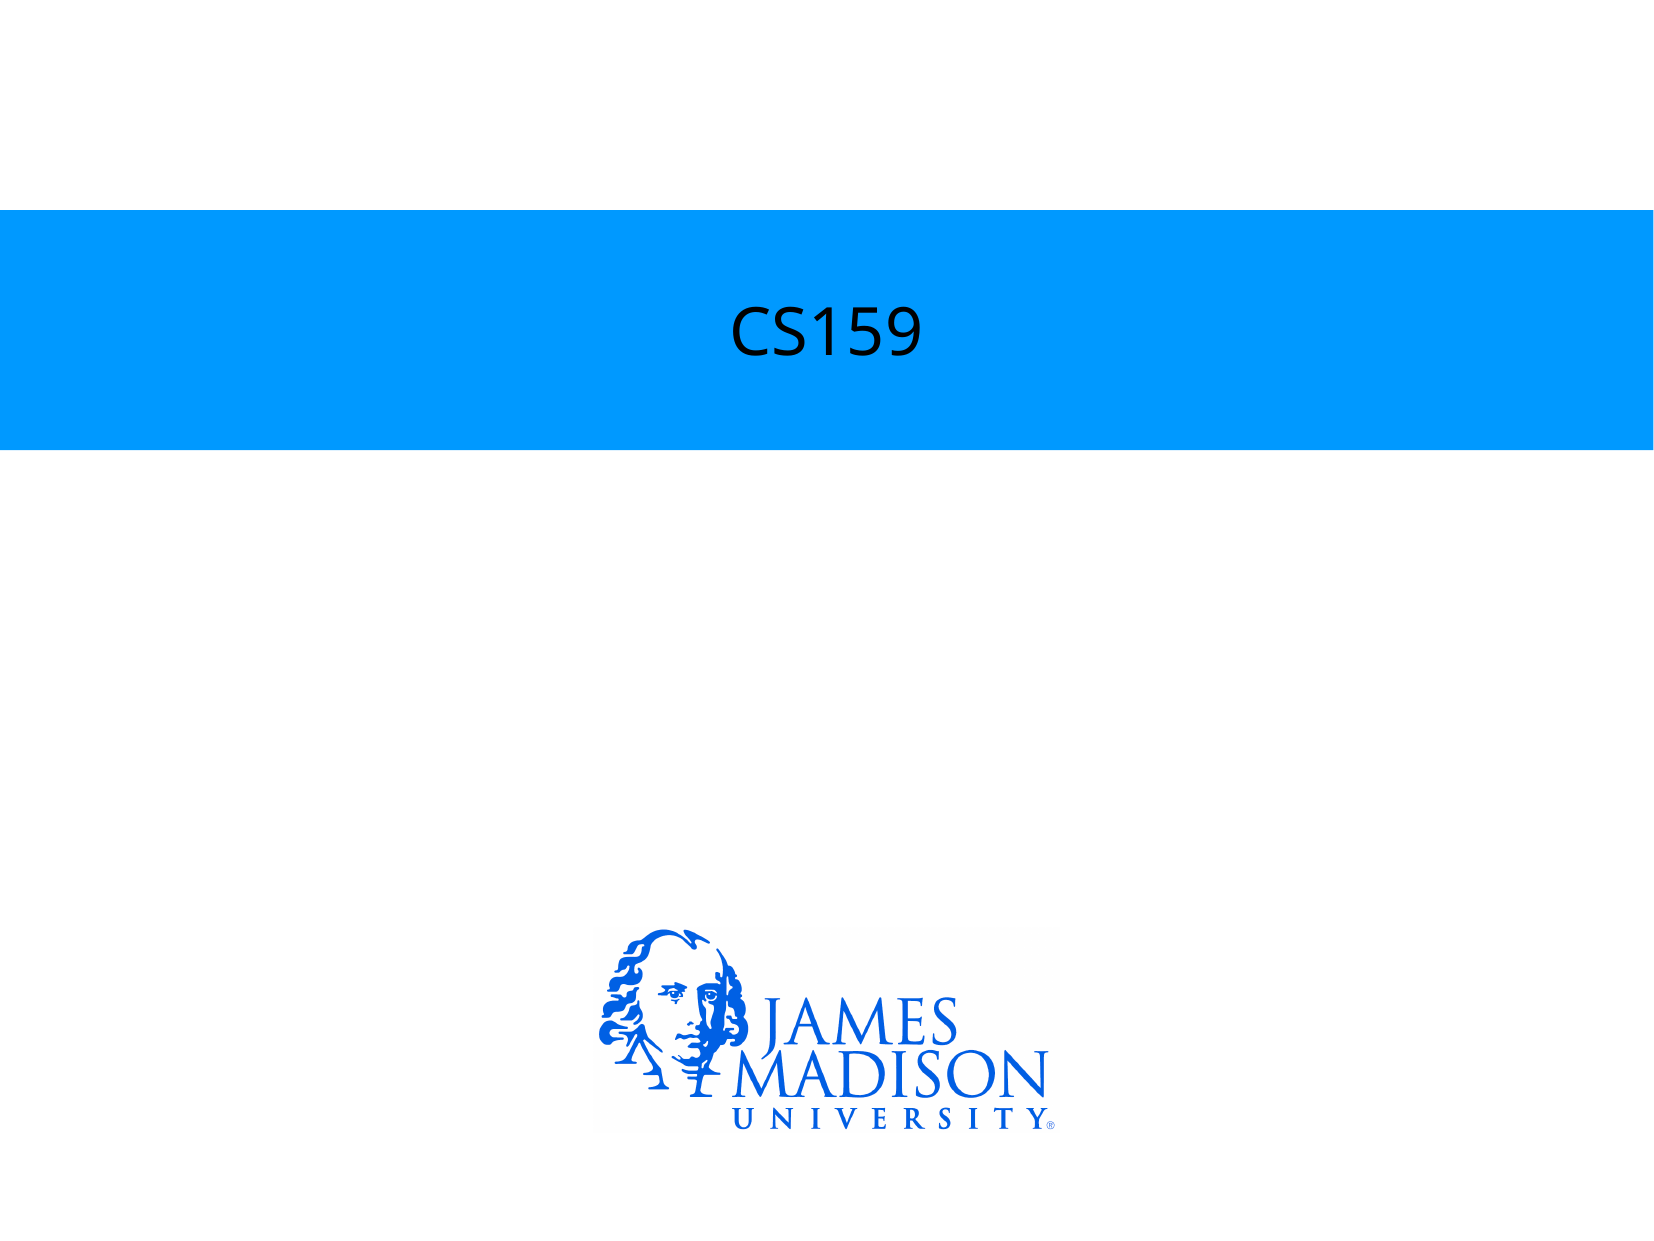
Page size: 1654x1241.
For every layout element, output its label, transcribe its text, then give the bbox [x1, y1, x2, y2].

title CS159 [82, 226, 1571, 434]
picture [593, 927, 1060, 1133]
text_box [0, 210, 1654, 451]
